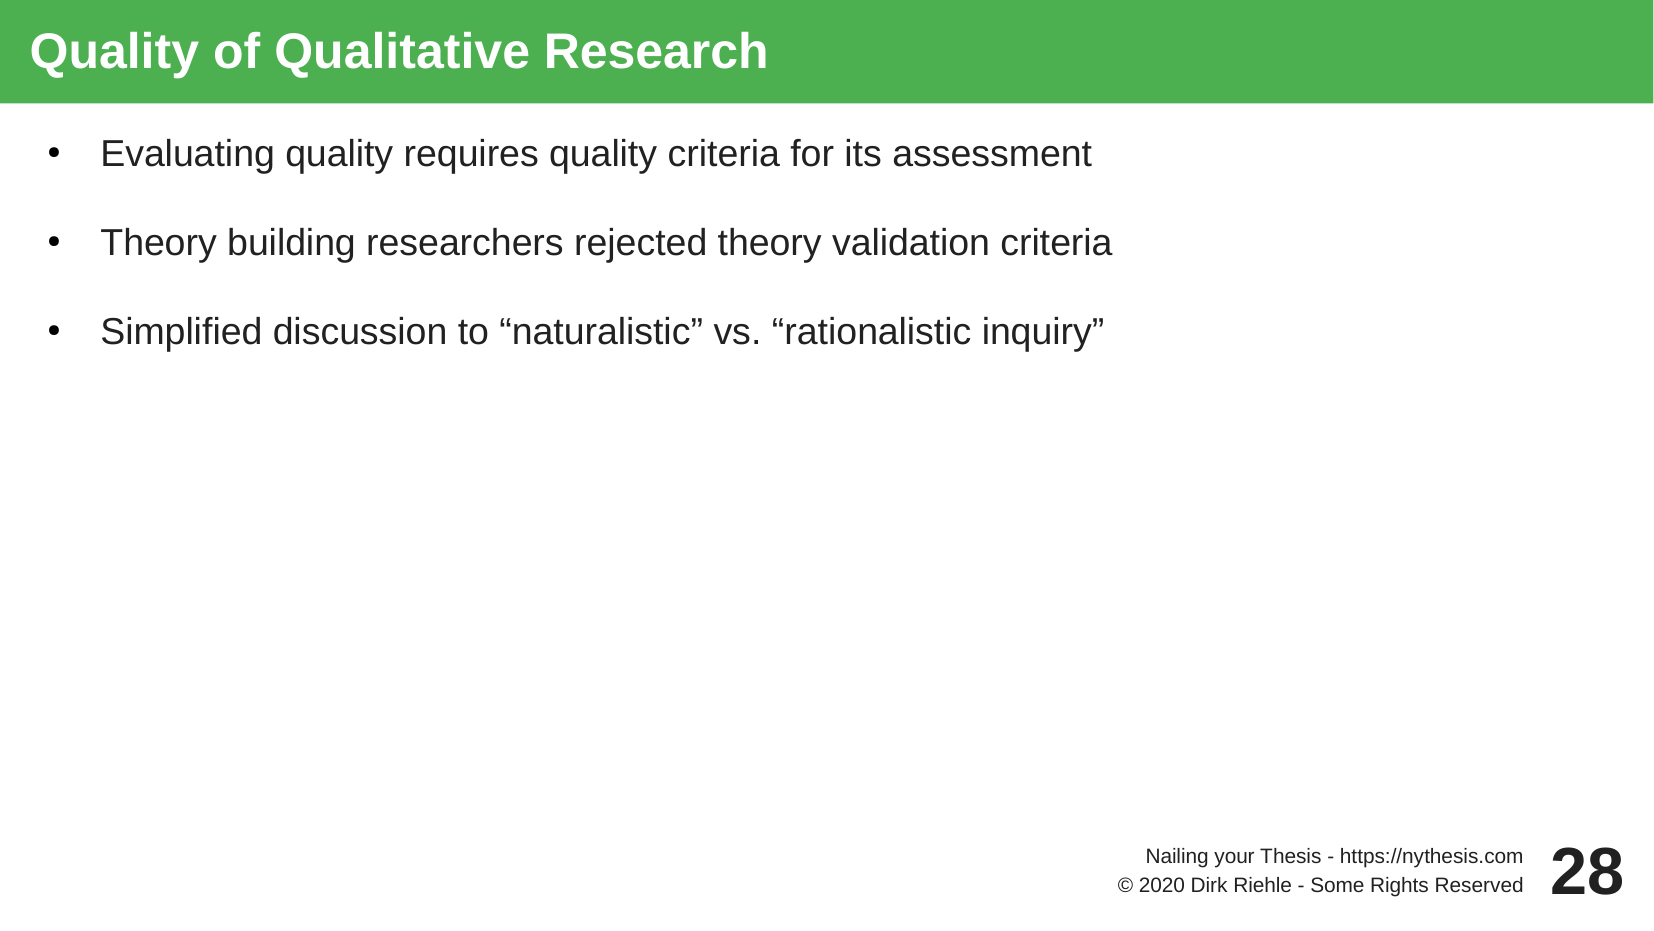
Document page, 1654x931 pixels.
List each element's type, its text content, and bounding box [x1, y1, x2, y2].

list Evaluating quality requires quality criteria for its assessment Theory building researchers rejected theory validation criteria Simplified discussion to “naturalistic” vs. “rationalistic inquiry” [29, 132, 1625, 813]
title Quality of Qualitative Research [0, 0, 1654, 104]
